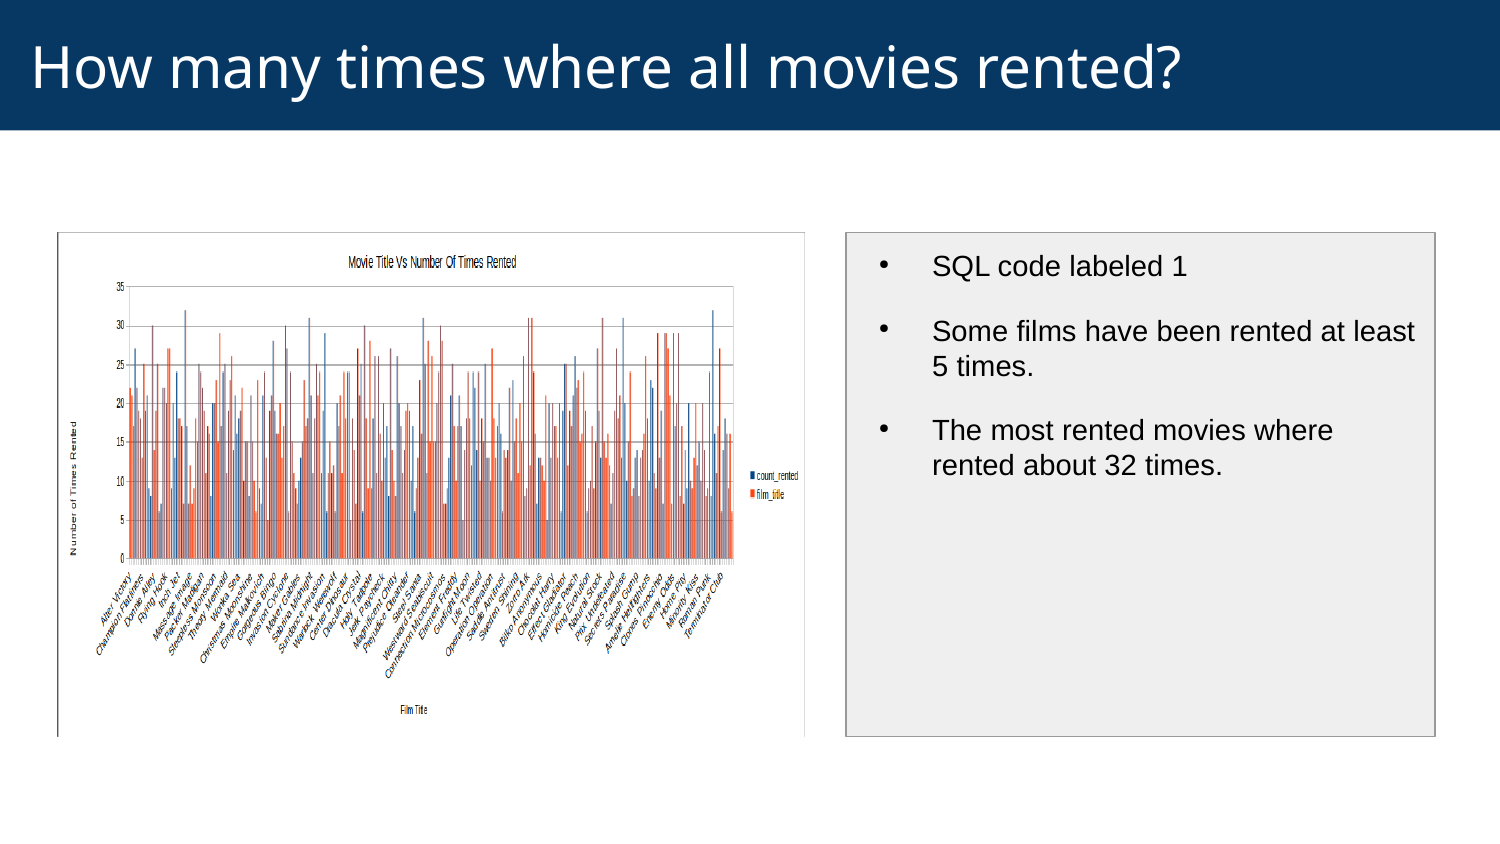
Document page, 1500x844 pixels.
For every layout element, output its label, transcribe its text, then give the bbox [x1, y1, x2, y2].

title How many times where all movies rented? [0, 0, 1500, 131]
picture [58, 232, 805, 737]
list SQL code labeled 1 Some films have been rented at least 5 times. The most rented movies where rented about 32 times. [846, 232, 1436, 737]
